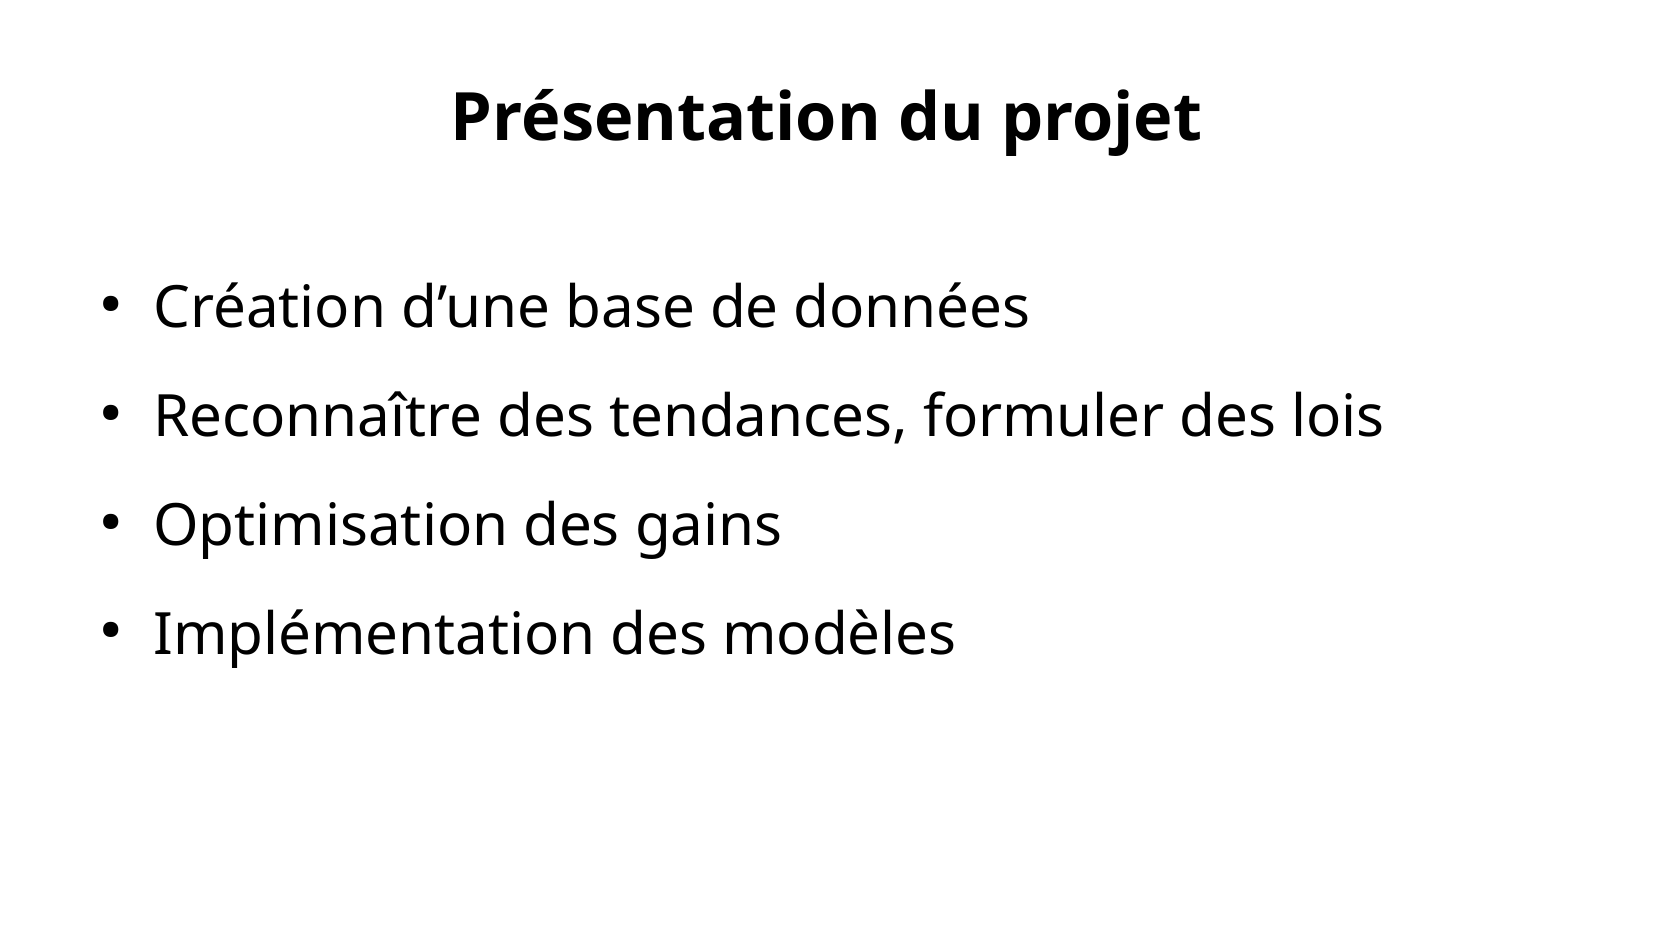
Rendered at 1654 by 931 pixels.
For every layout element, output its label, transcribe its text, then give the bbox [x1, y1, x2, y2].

list Création d’une base de données Reconnaître des tendances, formuler des lois Optimisation des gains Implémentation des modèles [82, 265, 1571, 806]
title Présentation du projet [82, 37, 1571, 193]
